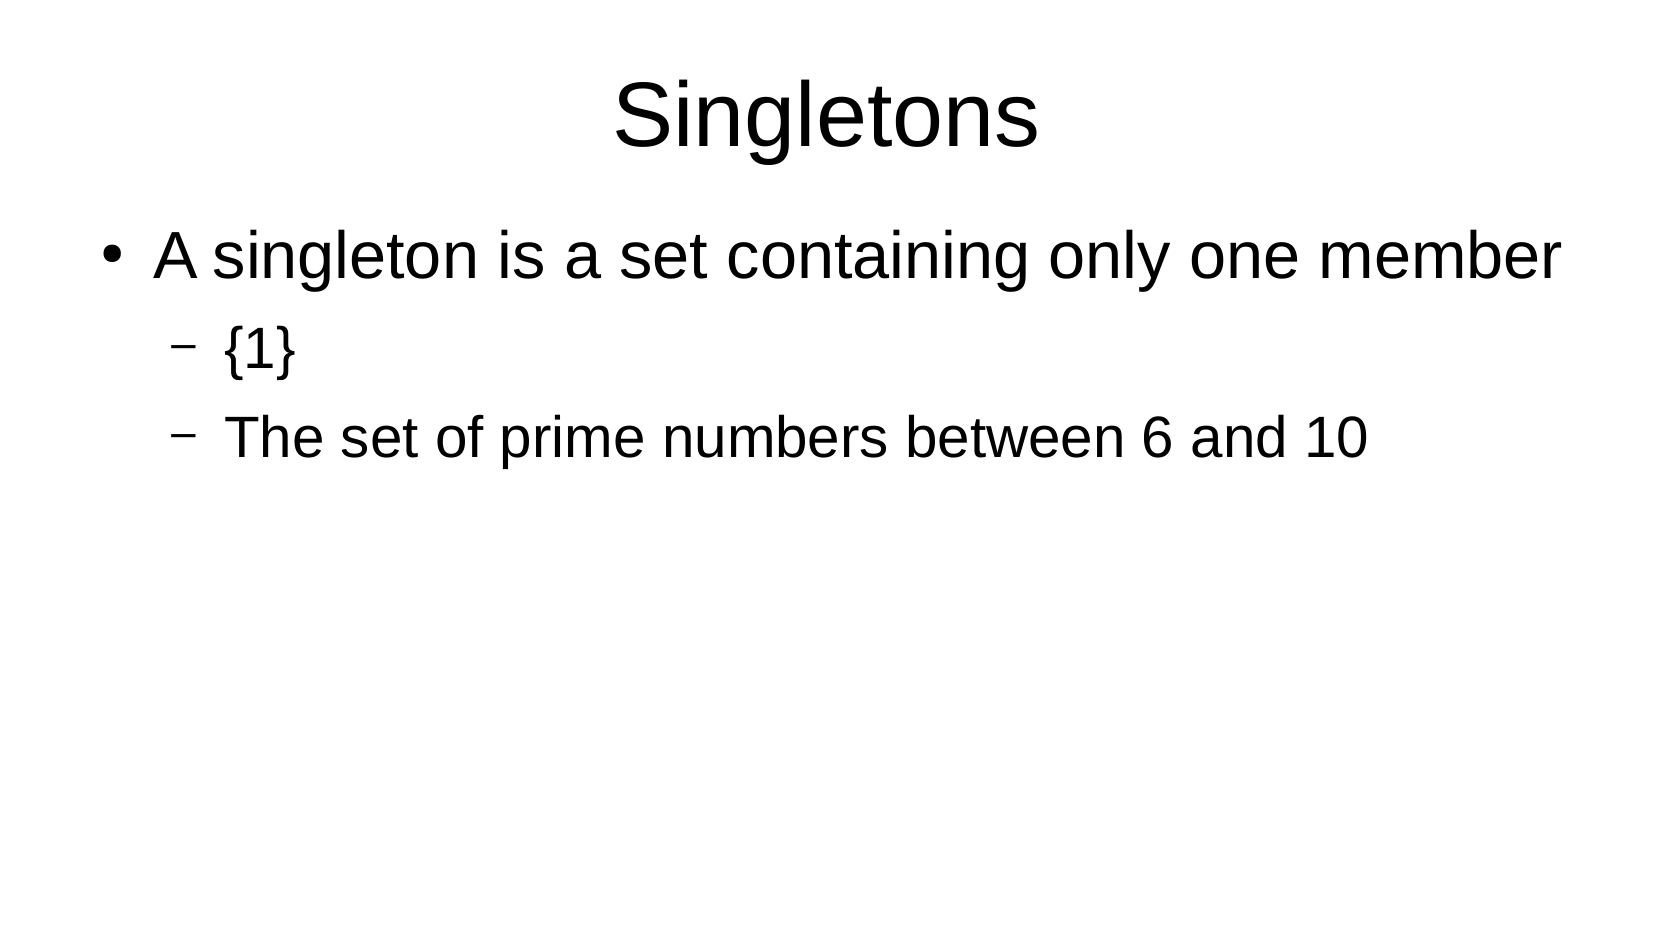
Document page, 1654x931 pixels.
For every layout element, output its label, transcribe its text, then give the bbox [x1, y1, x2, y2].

list A singleton is a set containing only one member {1} The set of prime numbers between 6 and 10 [82, 217, 1571, 758]
title Singletons [82, 37, 1571, 193]
